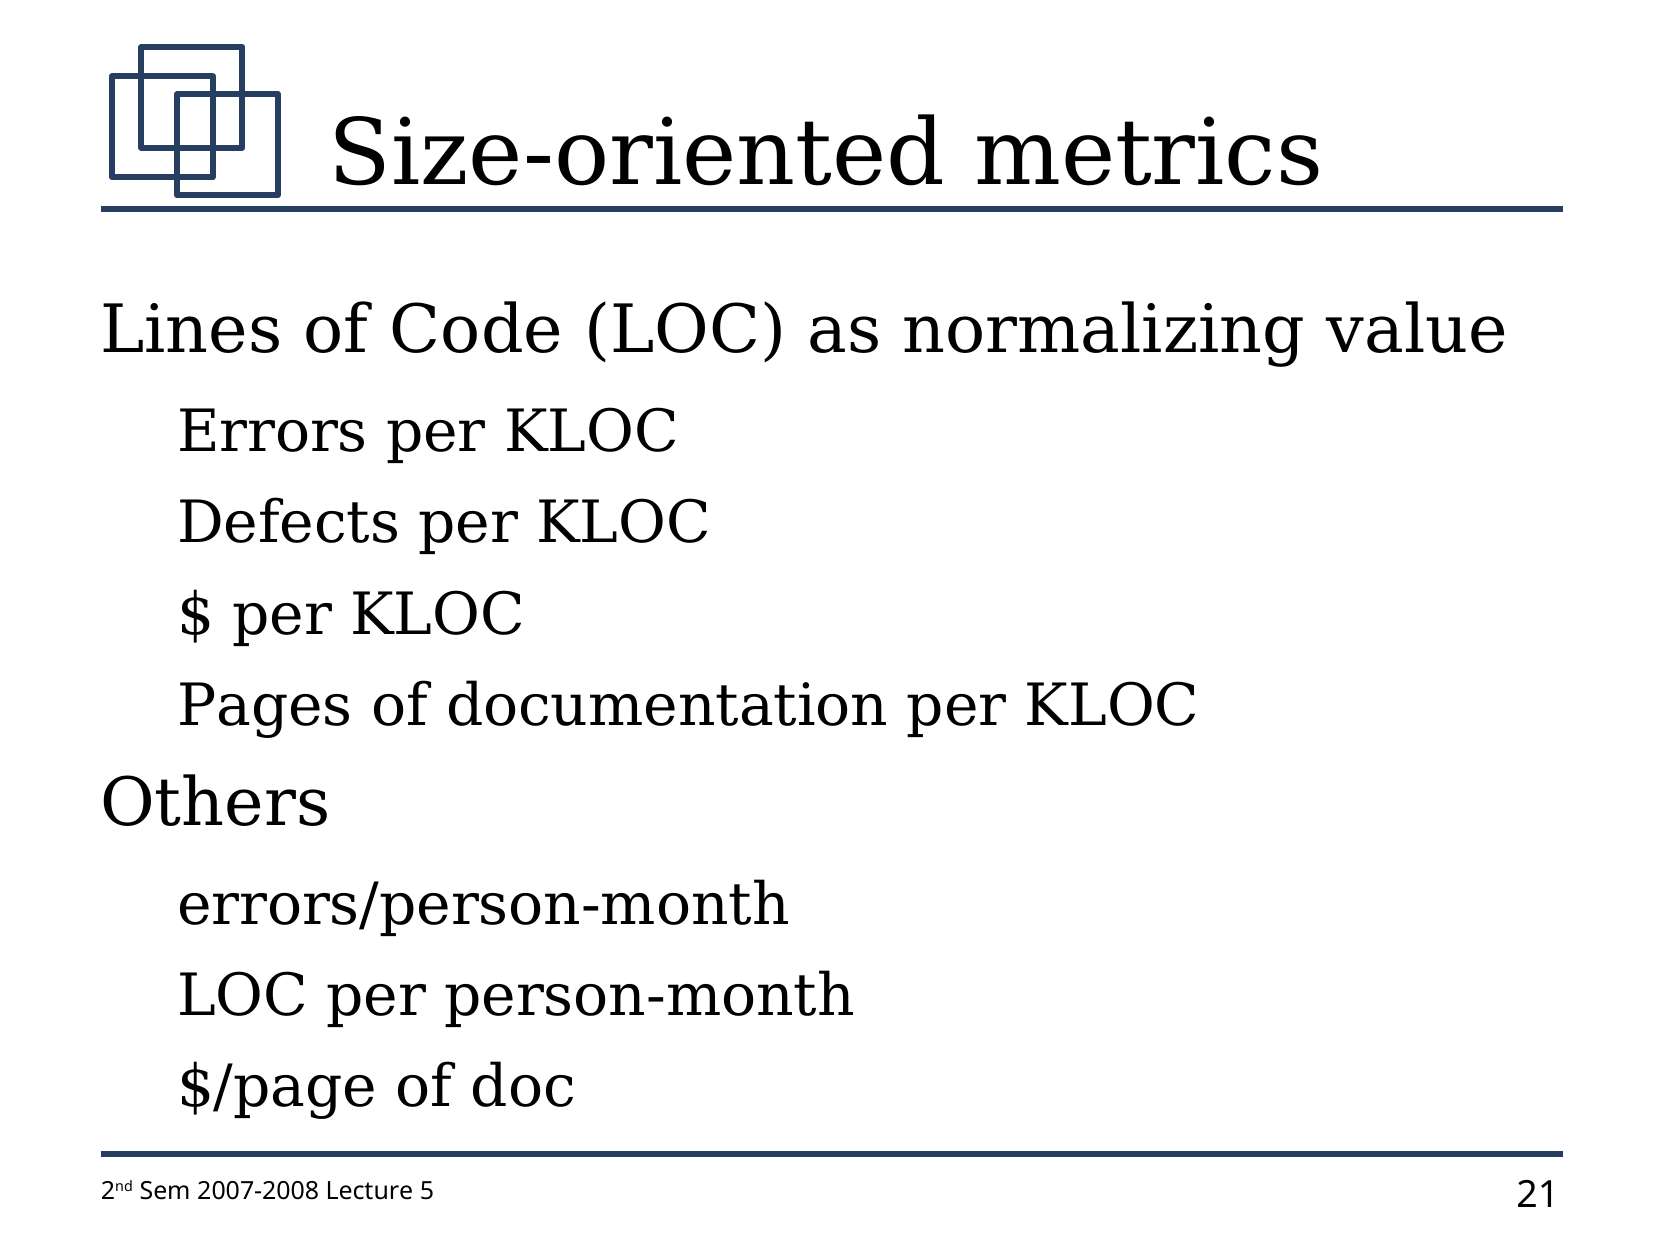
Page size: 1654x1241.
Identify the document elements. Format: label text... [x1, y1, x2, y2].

list Lines of Code (LOC) as normalizing value Errors per KLOC Defects per KLOC $ per KLOC Pages of documentation per KLOC Others errors/person-month LOC per person-month $/page of doc [82, 290, 1571, 1121]
title Size-oriented metrics [82, 49, 1571, 257]
